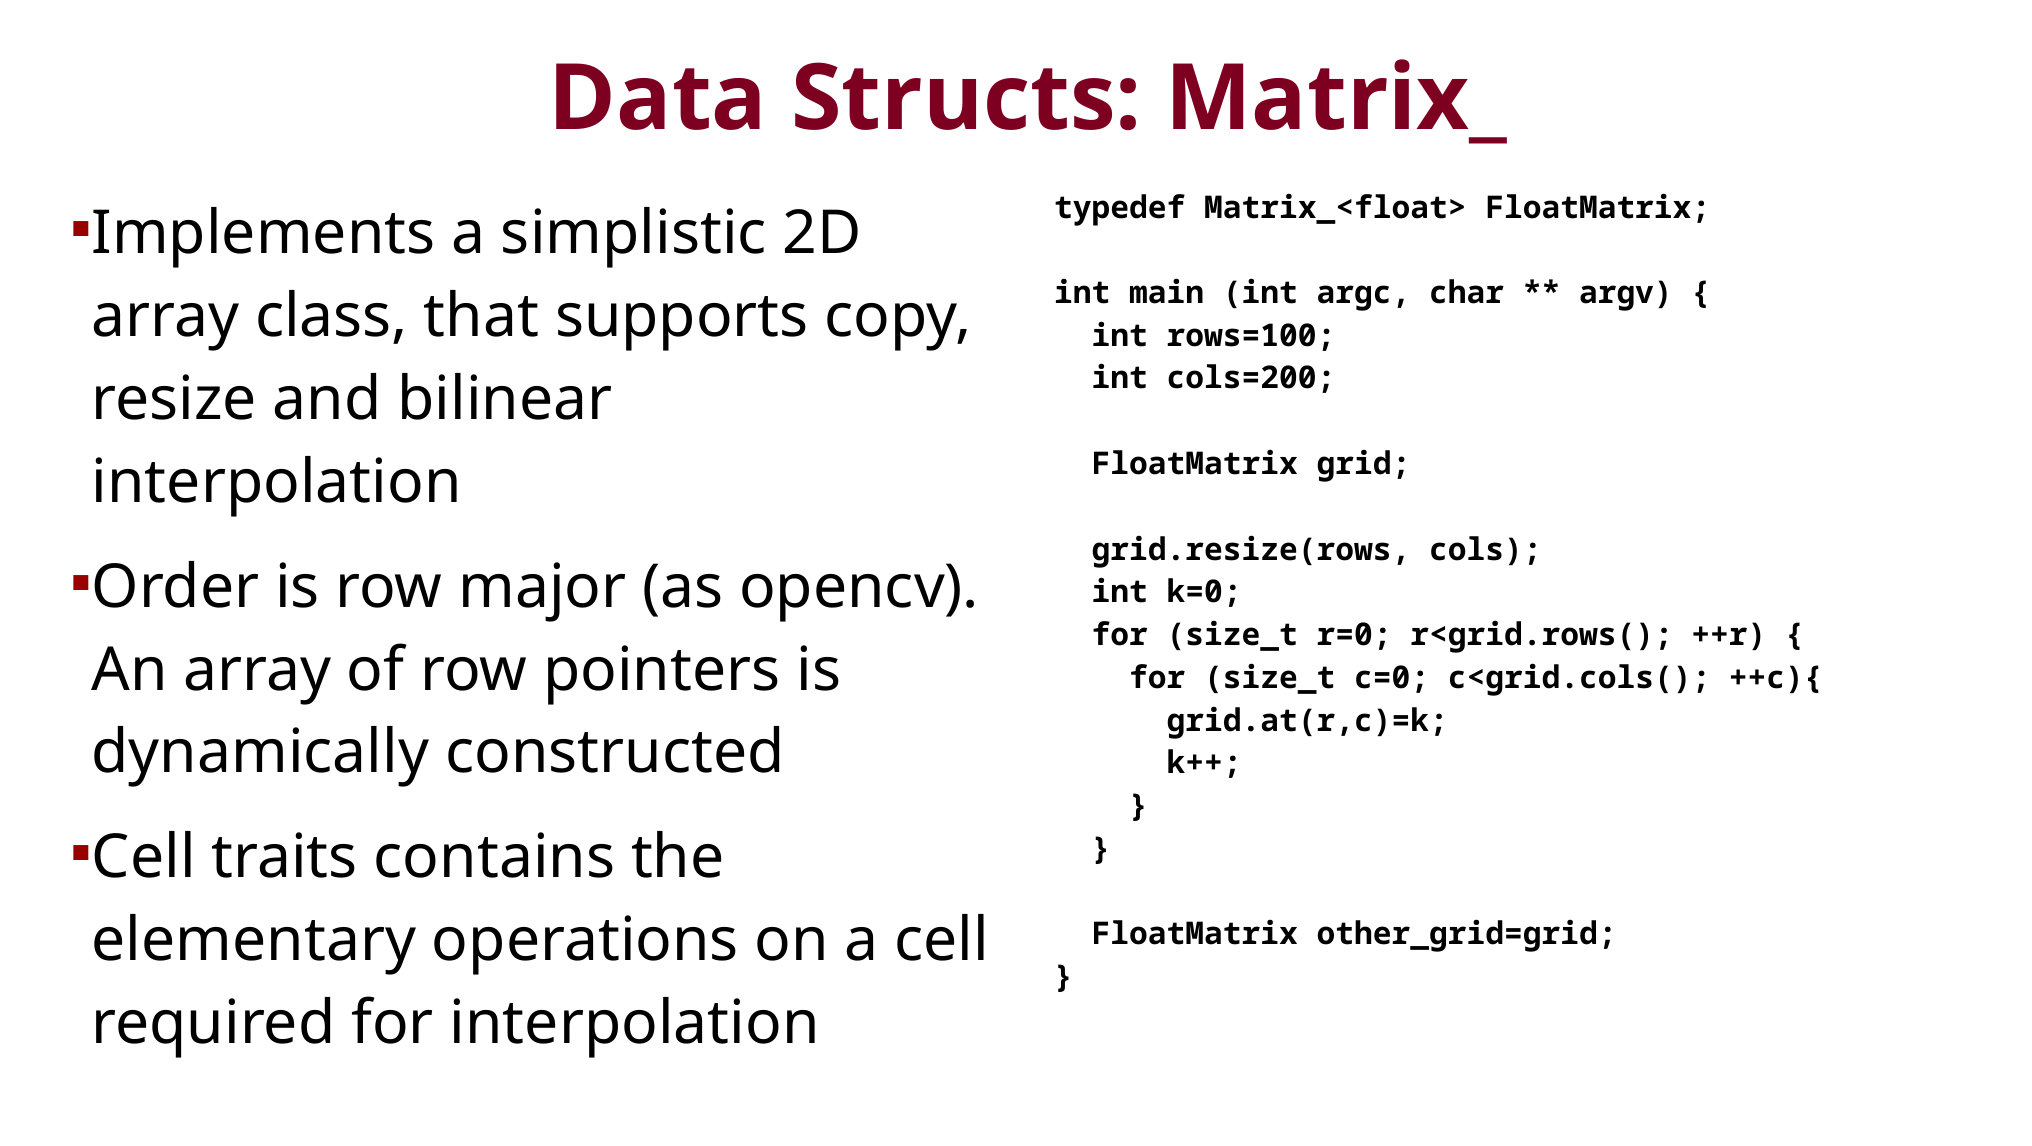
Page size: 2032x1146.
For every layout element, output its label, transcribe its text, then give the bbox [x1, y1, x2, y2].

text_box typedef Matrix_<float> FloatMatrix; int main (int argc, char ** argv) { int rows=100; int cols=200; FloatMatrix grid; grid.resize(rows, cols); int k=0; for (size_t r=0; r<grid.rows(); ++r) { for (size_t c=0; c<grid.cols(); ++c){ grid.at(r,c)=k; k++; } } FloatMatrix other_grid=grid; } [1039, 177, 2020, 922]
list Implements a simplistic 2D array class, that supports copy, resize and bilinear interpolation Order is row major (as opencv). An array of row pointers is dynamically constructed Cell traits contains the elementary operations on a cell required for interpolation [59, 188, 999, 1111]
title Data Structs: Matrix_ [37, 10, 2020, 178]
